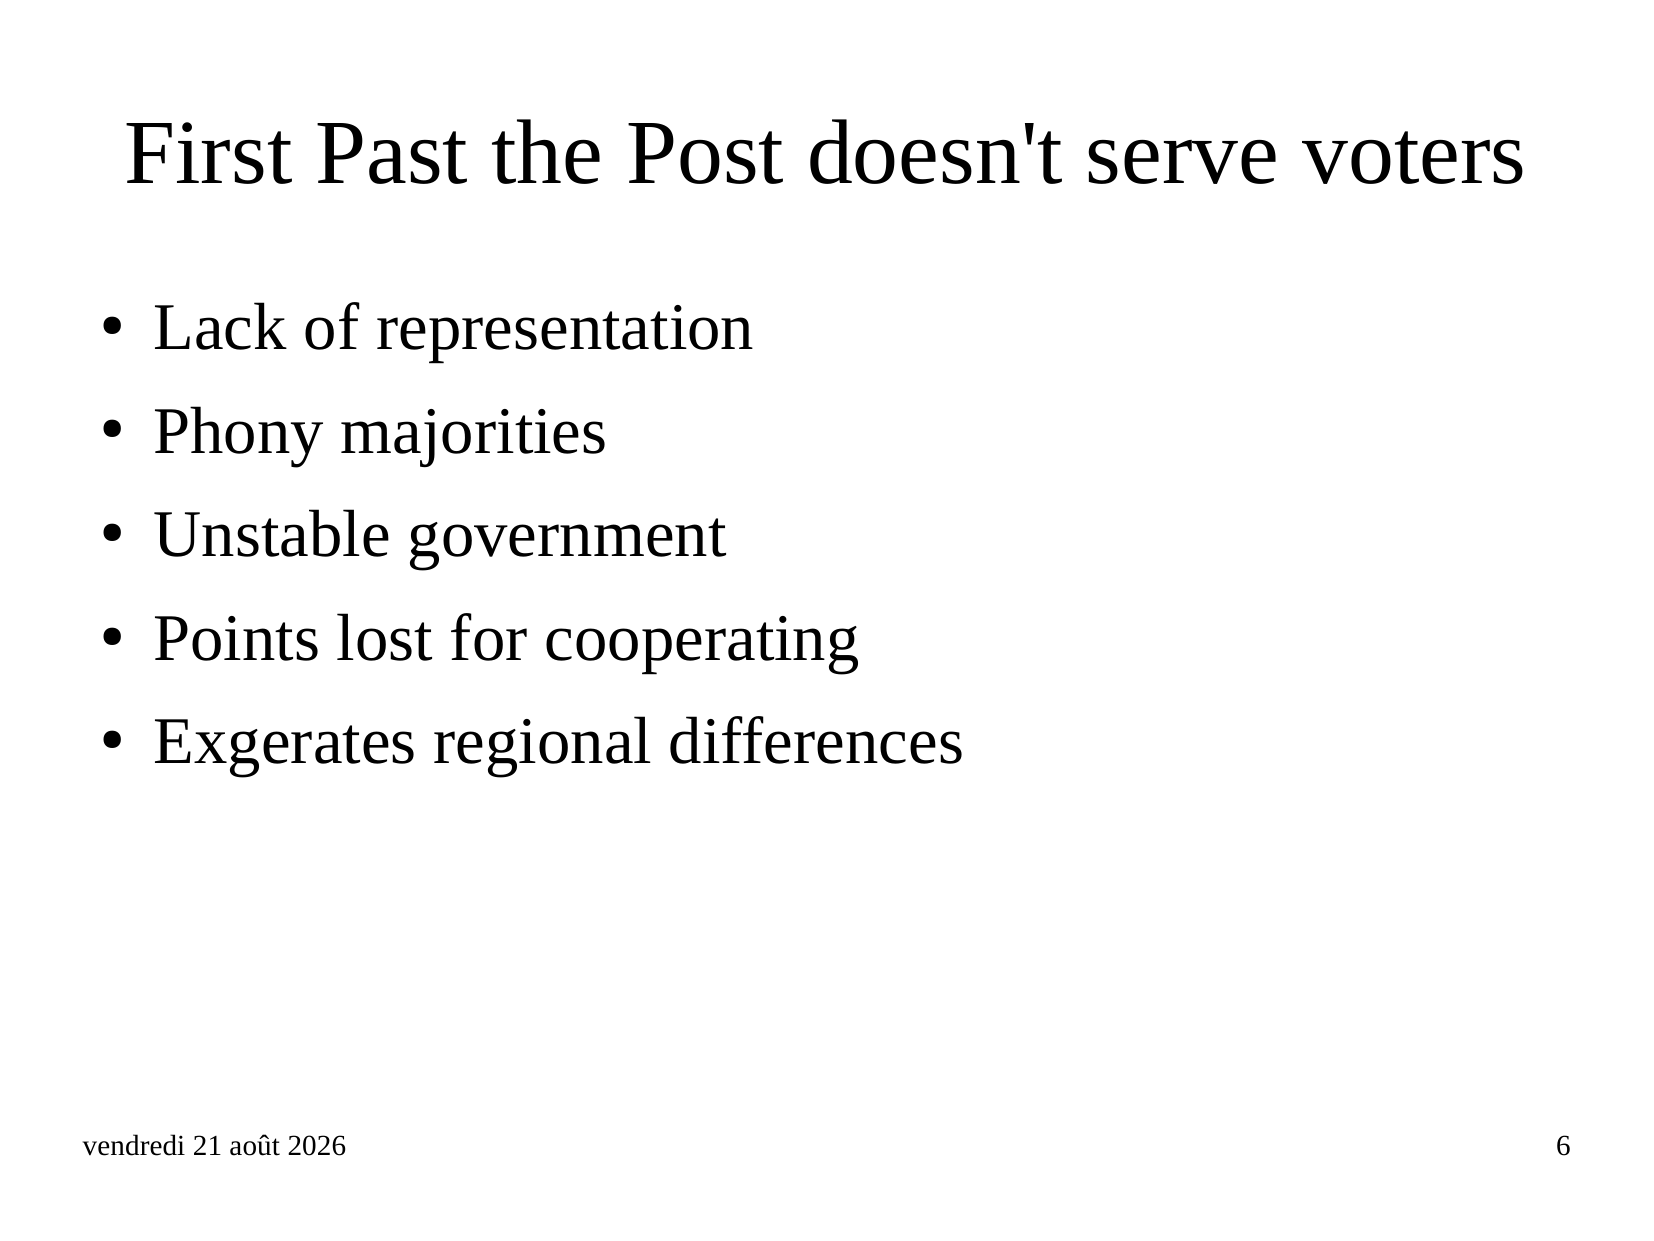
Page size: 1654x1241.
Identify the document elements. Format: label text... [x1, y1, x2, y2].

title First Past the Post doesn't serve voters [82, 49, 1571, 257]
list Lack of representation Phony majorities Unstable government Points lost for cooperating Exgerates regional differences [82, 290, 1538, 1010]
